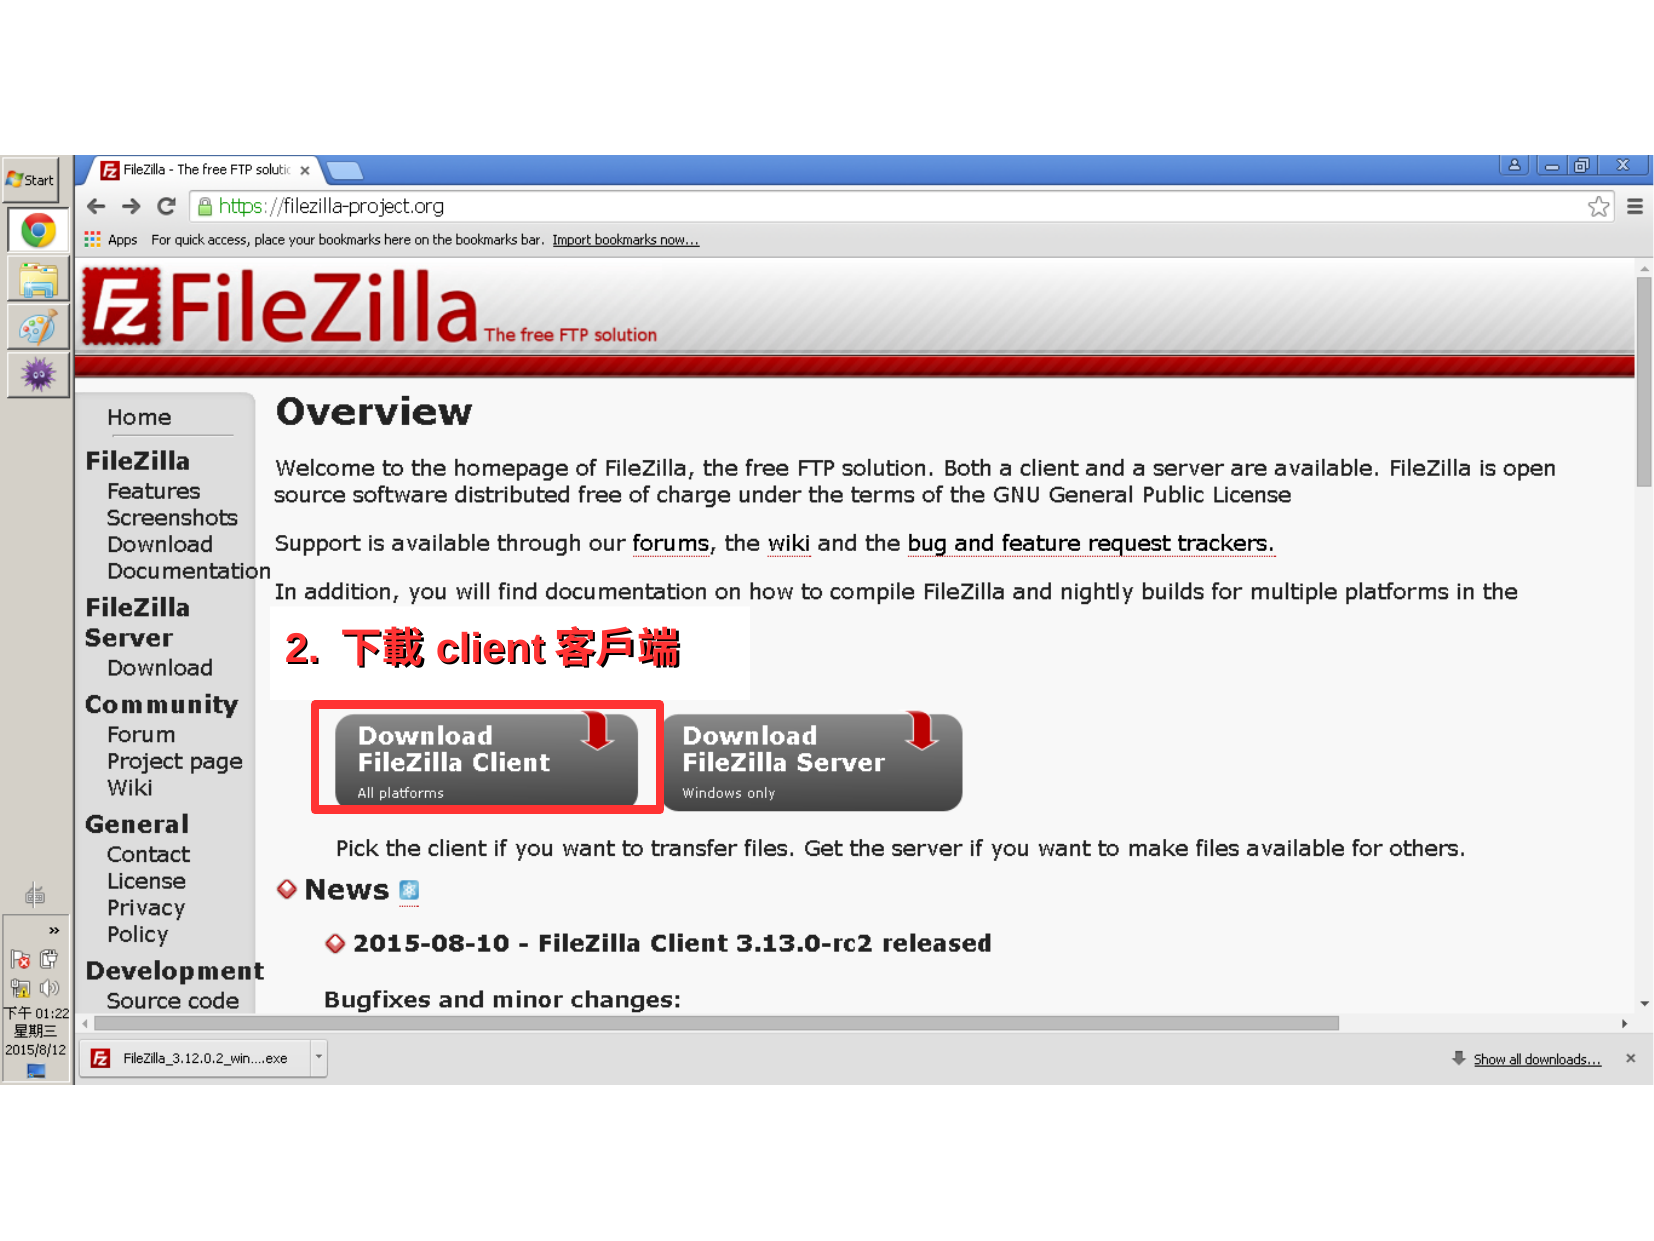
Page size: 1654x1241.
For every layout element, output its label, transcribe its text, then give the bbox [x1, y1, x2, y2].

text_box 2. 下載client客戶端 [270, 606, 751, 700]
picture [0, 155, 1654, 1085]
